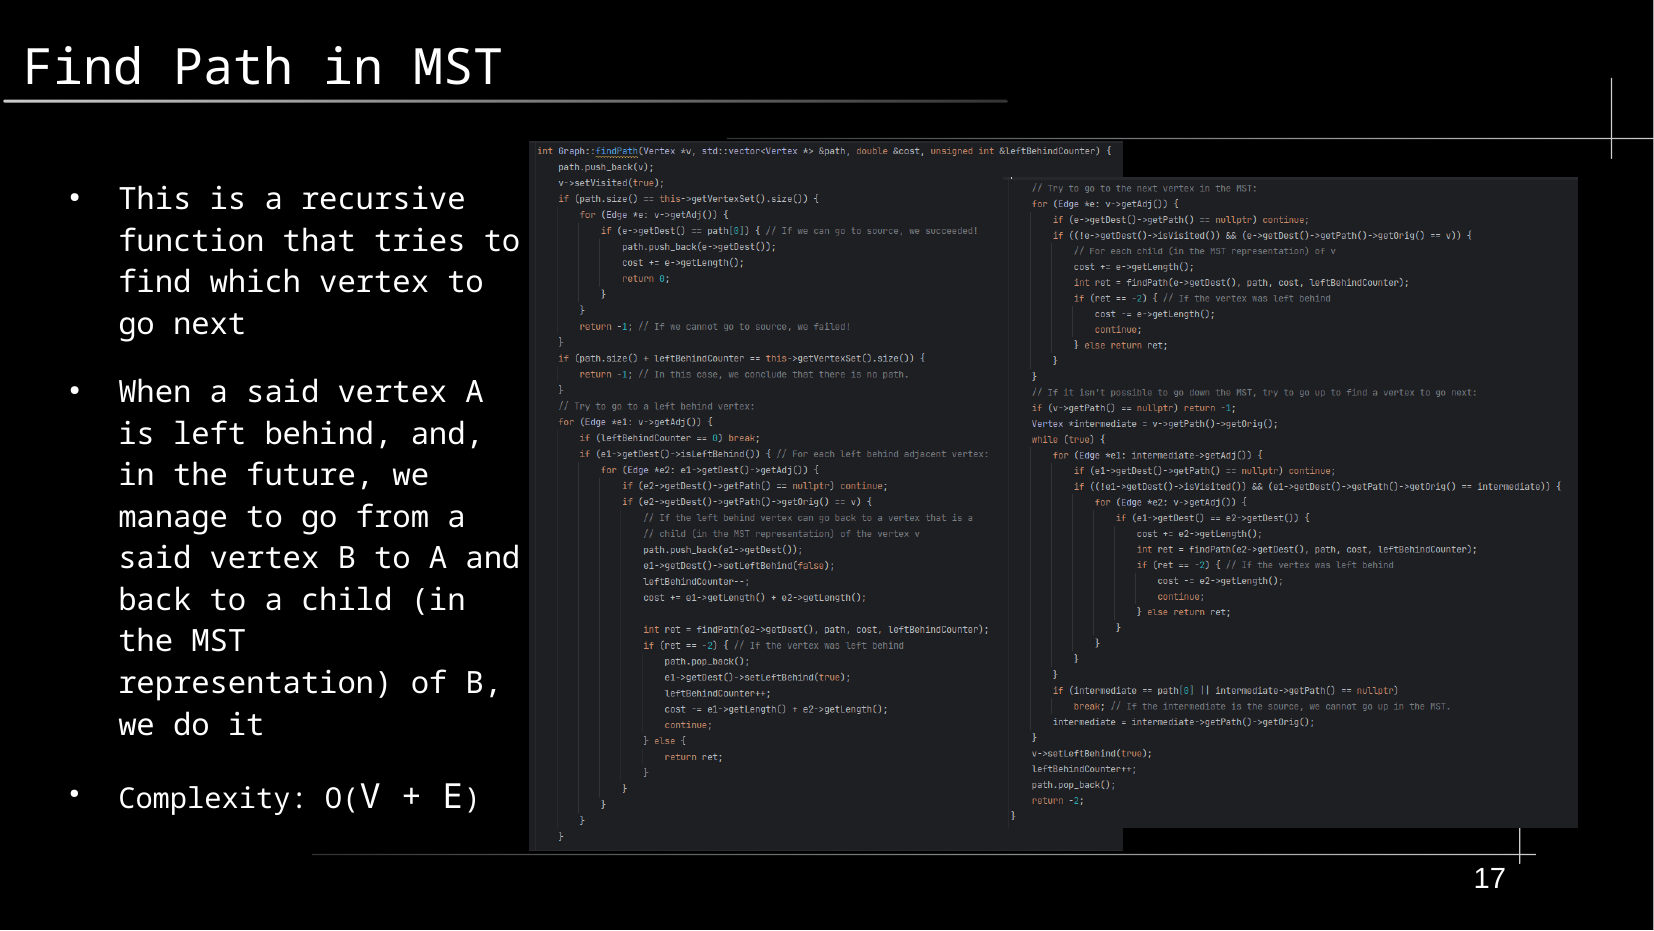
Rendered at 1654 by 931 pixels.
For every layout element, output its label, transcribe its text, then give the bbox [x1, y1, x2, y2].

list This is a recursive function that tries to find which vertex to go next When a said vertex A is left behind, and, in the future, we manage to go from a said vertex B to A and back to a child (in the MST representation) of B, we do it Complexity: O(V + E) [53, 177, 529, 827]
title Find Path in MST [23, 11, 1589, 119]
picture [529, 141, 1578, 851]
